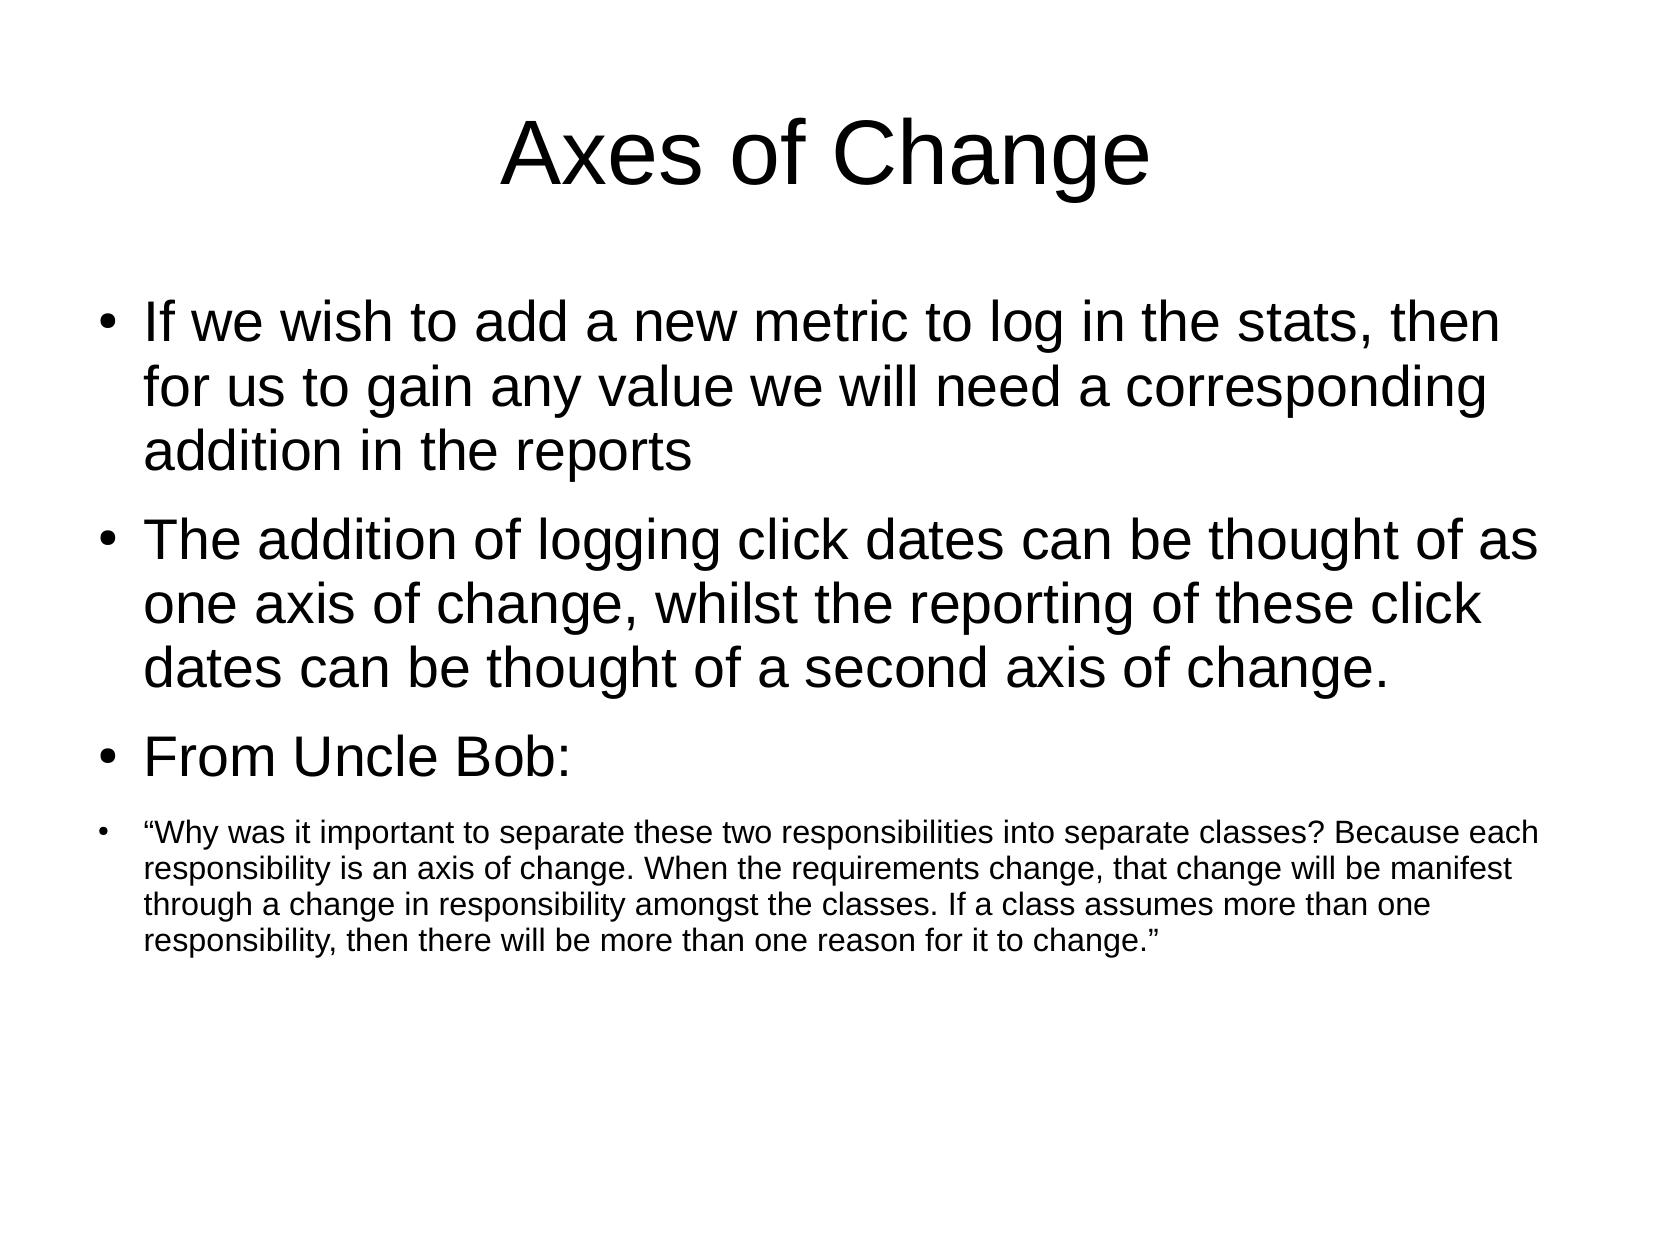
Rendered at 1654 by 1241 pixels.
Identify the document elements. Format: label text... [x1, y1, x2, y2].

list If we wish to add a new metric to log in the stats, then for us to gain any value we will need a corresponding addition in the reports The addition of logging click dates can be thought of as one axis of change, whilst the reporting of these click dates can be thought of a second axis of change. From Uncle Bob: “Why was it important to separate these two responsibilities into separate classes? Because each responsibility is an axis of change. When the requirements change, that change will be manifest through a change in responsibility amongst the classes. If a class assumes more than one responsibility, then there will be more than one reason for it to change.” [82, 290, 1571, 1010]
title Axes of Change [82, 49, 1571, 257]
